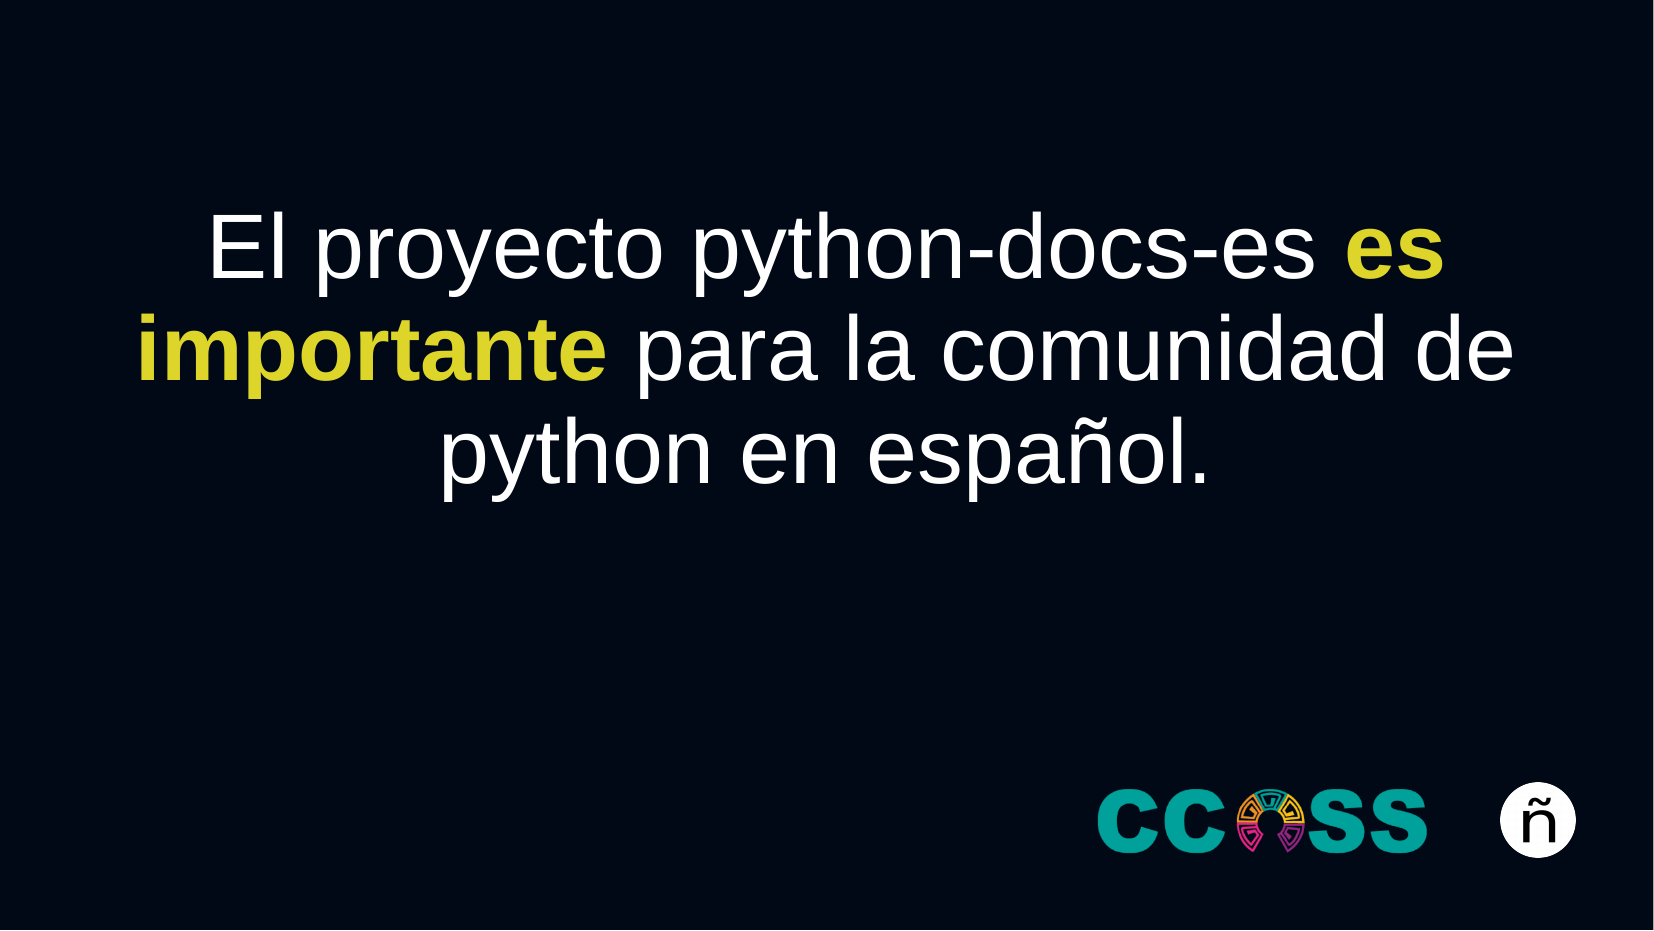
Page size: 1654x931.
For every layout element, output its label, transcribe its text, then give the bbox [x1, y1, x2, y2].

picture [1500, 782, 1576, 858]
picture [1090, 780, 1436, 861]
title El proyecto python-docs-es es importante para la comunidad de python en español. [82, 195, 1571, 503]
